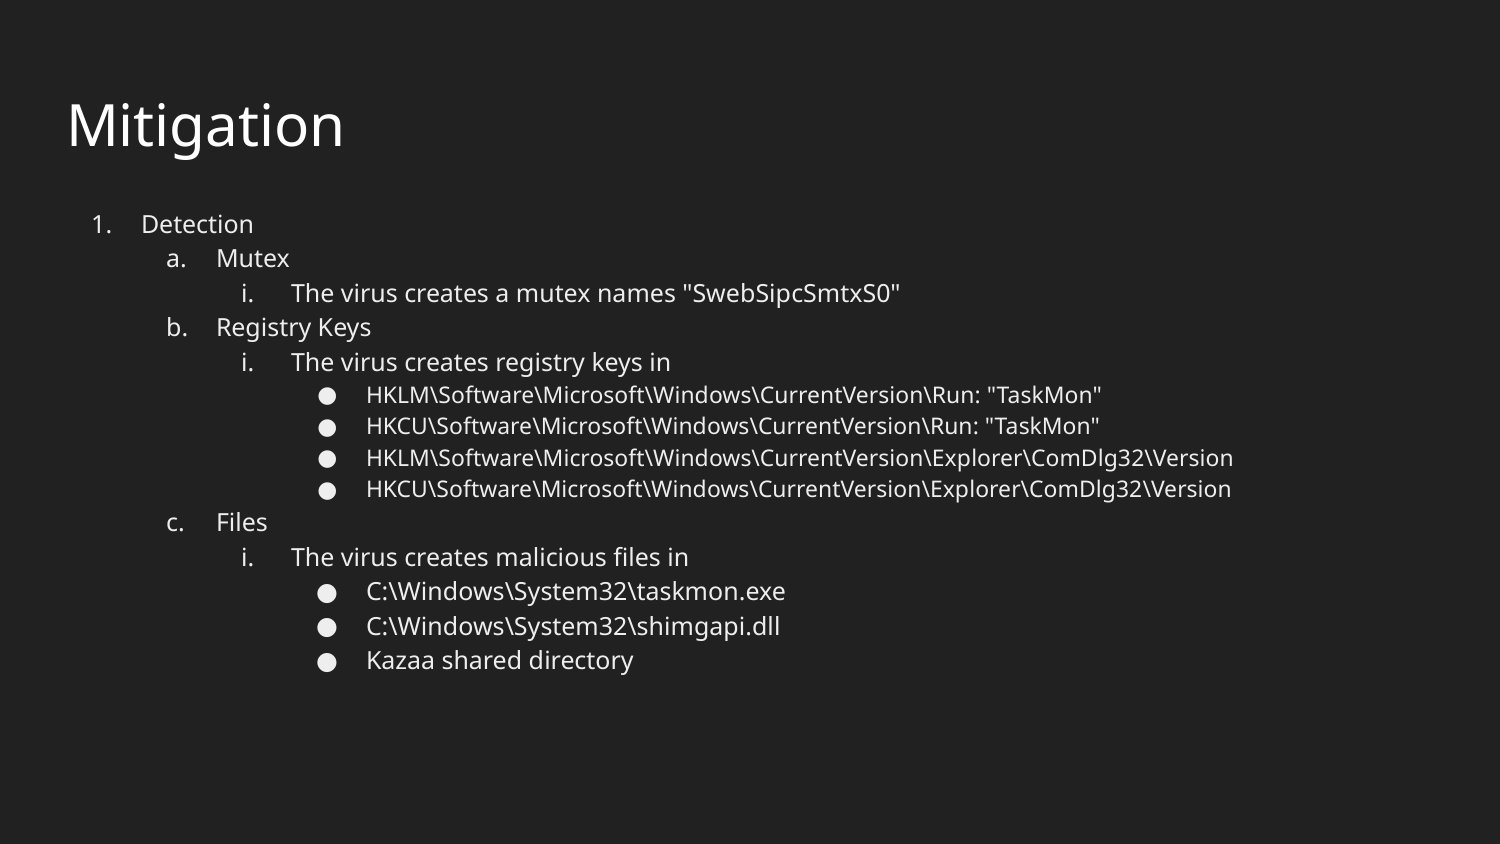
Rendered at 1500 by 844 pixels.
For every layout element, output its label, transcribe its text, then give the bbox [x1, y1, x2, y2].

list Detection Mutex The virus creates a mutex names "SwebSipcSmtxS0" Registry Keys The virus creates registry keys in HKLM\Software\Microsoft\Windows\CurrentVersion\Run: "TaskMon" HKCU\Software\Microsoft\Windows\CurrentVersion\Run: "TaskMon" HKLM\Software\Microsoft\Windows\CurrentVersion\Explorer\ComDlg32\Version HKCU\Software\Microsoft\Windows\CurrentVersion\Explorer\ComDlg32\Version Files The virus creates malicious files in C:\Windows\System32\taskmon.exe C:\Windows\System32\shimgapi.dll Kazaa shared directory [51, 189, 1449, 794]
title Mitigation [51, 72, 1449, 167]
